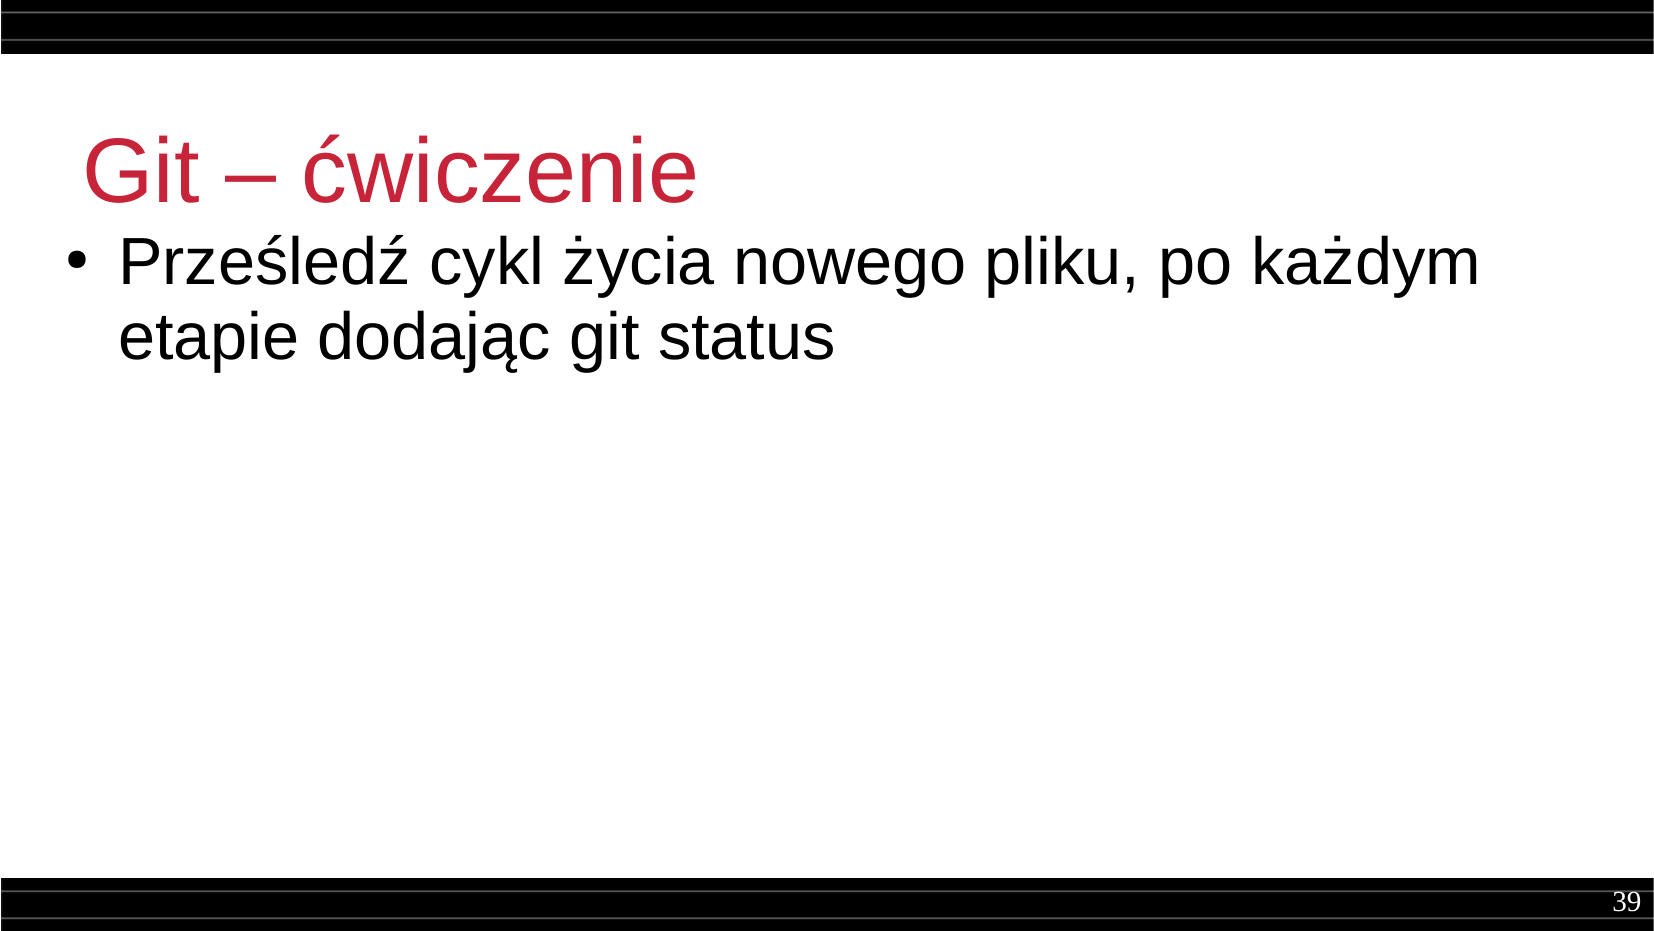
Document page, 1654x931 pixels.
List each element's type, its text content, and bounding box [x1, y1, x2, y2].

picture [1, 878, 1654, 931]
list Prześledź cykl życia nowego pliku, po każdym etapie dodając git status [47, 224, 1536, 804]
picture [1, 0, 1654, 54]
title Git – ćwiczenie [82, 92, 1571, 249]
